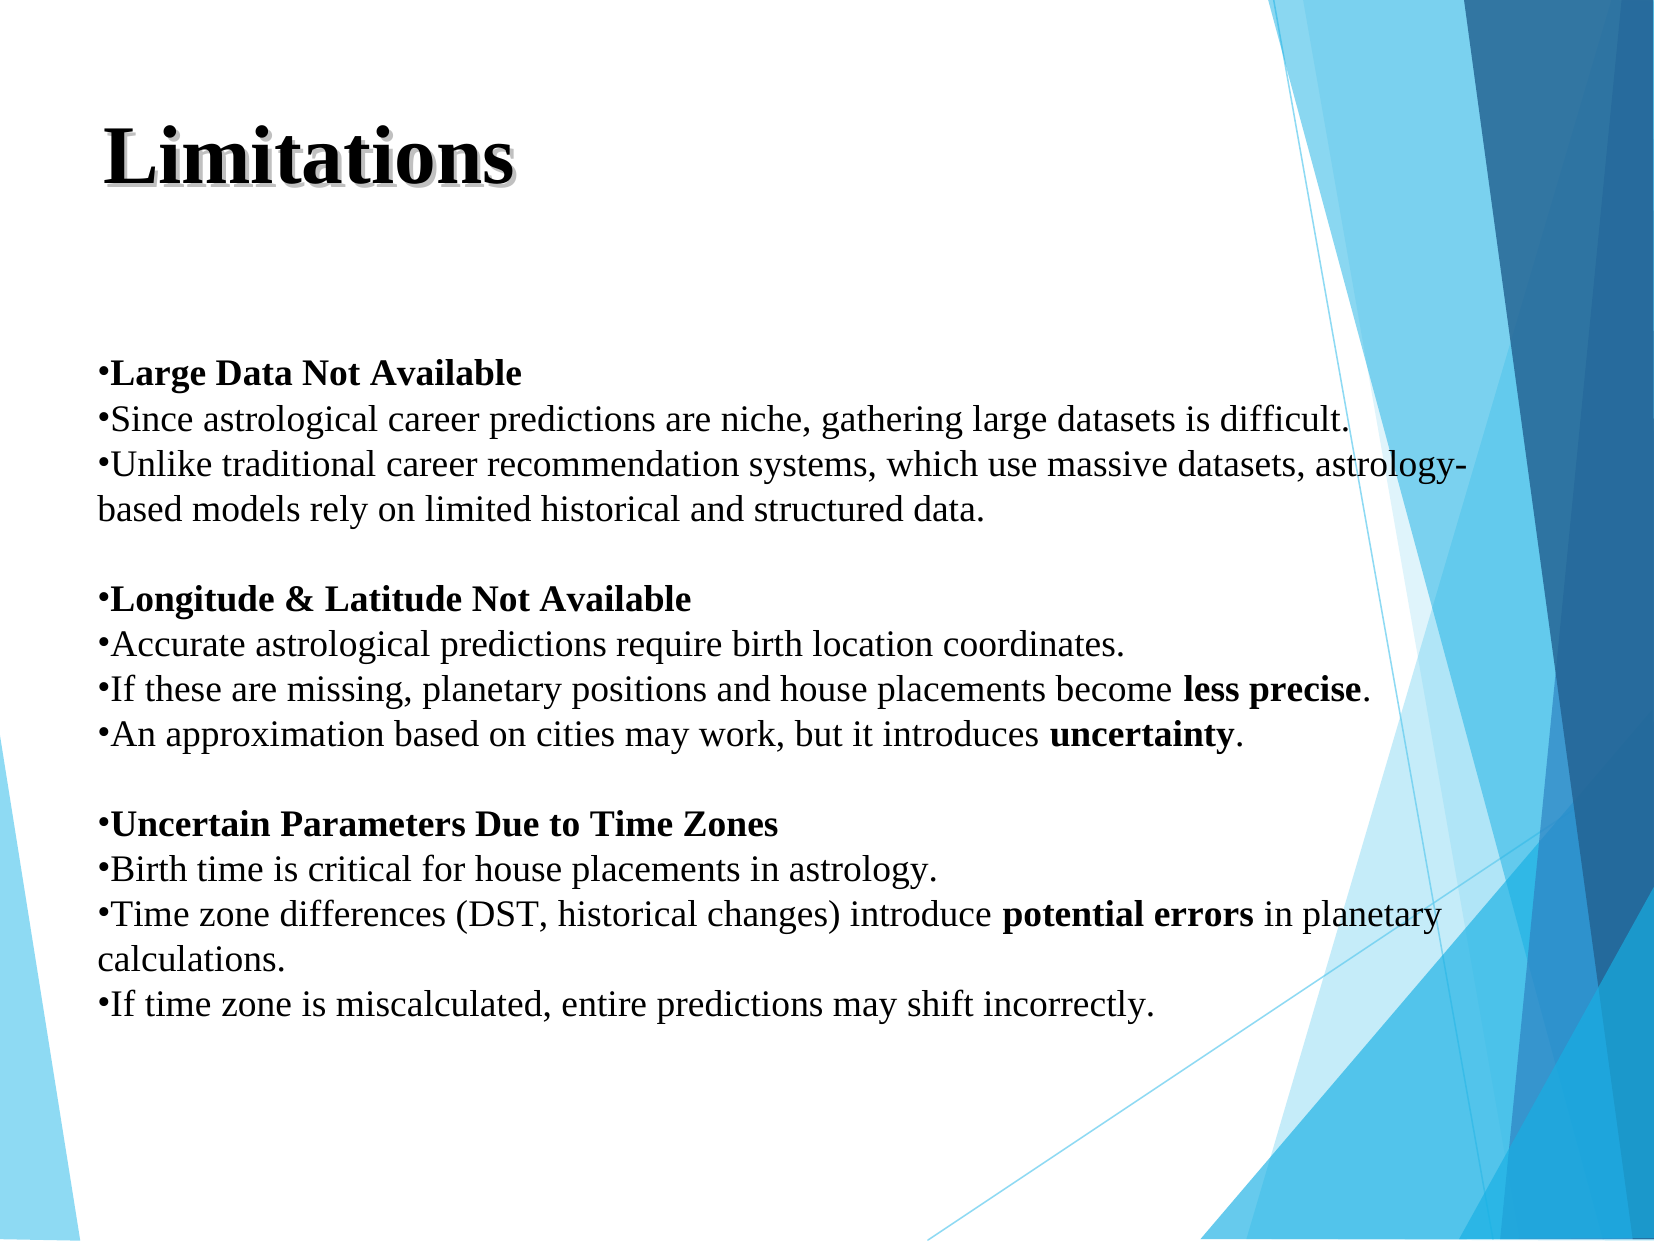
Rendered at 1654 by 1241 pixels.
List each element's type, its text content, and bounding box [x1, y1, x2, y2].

text_box Limitations [82, 49, 1571, 257]
text_box Large Data Not Available Since astrological career predictions are niche, gathering large datasets is difficult. Unlike traditional career recommendation systems, which use massive datasets, astrology-based models rely on limited historical and structured data. Longitude & Latitude Not Available Accurate astrological predictions require birth location coordinates. If these are missing, planetary positions and house placements become less precise. An approximation based on cities may work, but it introduces uncertainty. Uncertain Parameters Due to Time Zones Birth time is critical for house placements in astrology. Time zone differences (DST, historical changes) introduce potential errors in planetary calculations. If time zone is miscalculated, entire predictions may shift incorrectly. [82, 340, 1536, 1077]
